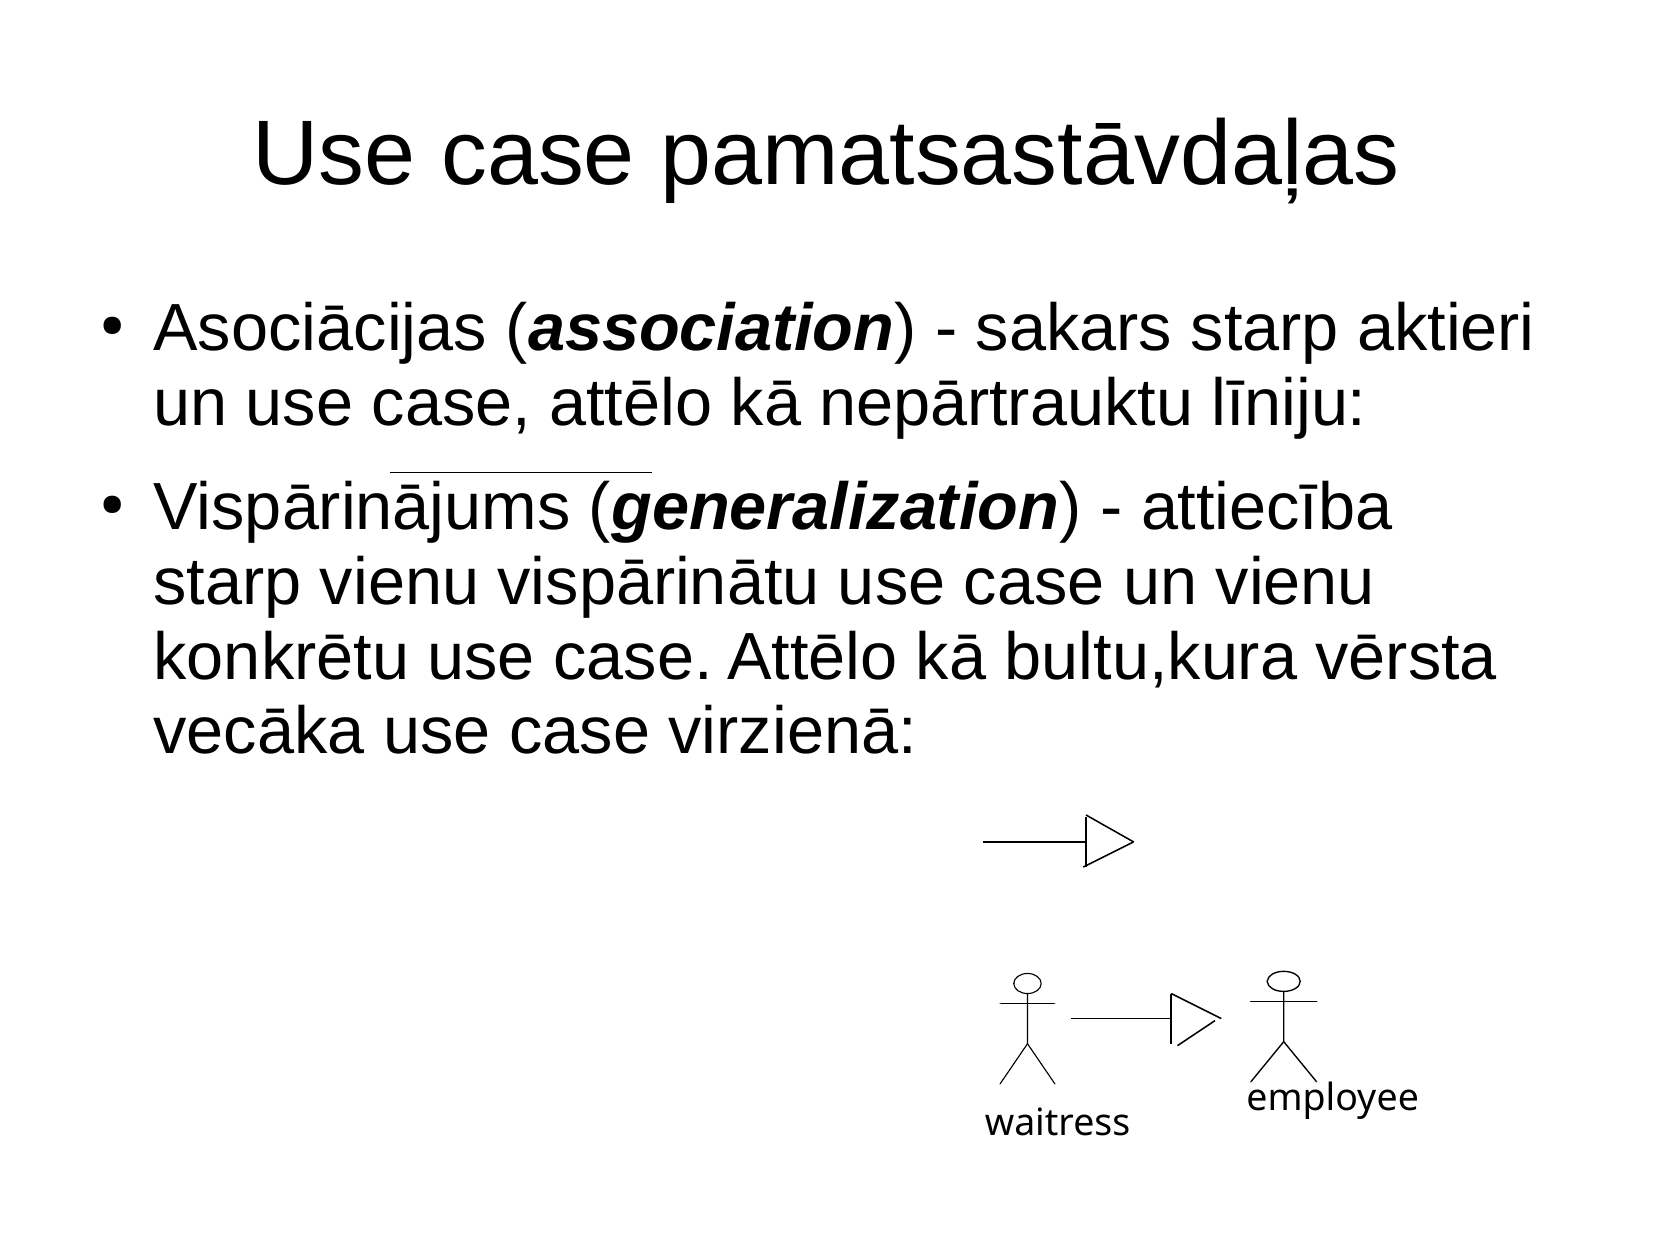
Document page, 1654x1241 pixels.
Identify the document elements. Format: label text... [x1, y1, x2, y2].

text_box employee [1196, 1058, 1434, 1134]
list Asociācijas (association) - sakars starp aktieri un use case, attēlo kā nepārtrauktu līniju: Vispārinājums (generalization) - attiecība starp vienu vispārinātu use case un vienu konkrētu use case. Attēlo kā bultu,kura vērsta vecāka use case virzienā: [82, 290, 1538, 1010]
title Use case pamatsastāvdaļas [82, 49, 1571, 257]
chart [1246, 968, 1322, 1058]
chart [996, 970, 1059, 1083]
text_box waitress [921, 1083, 1159, 1159]
